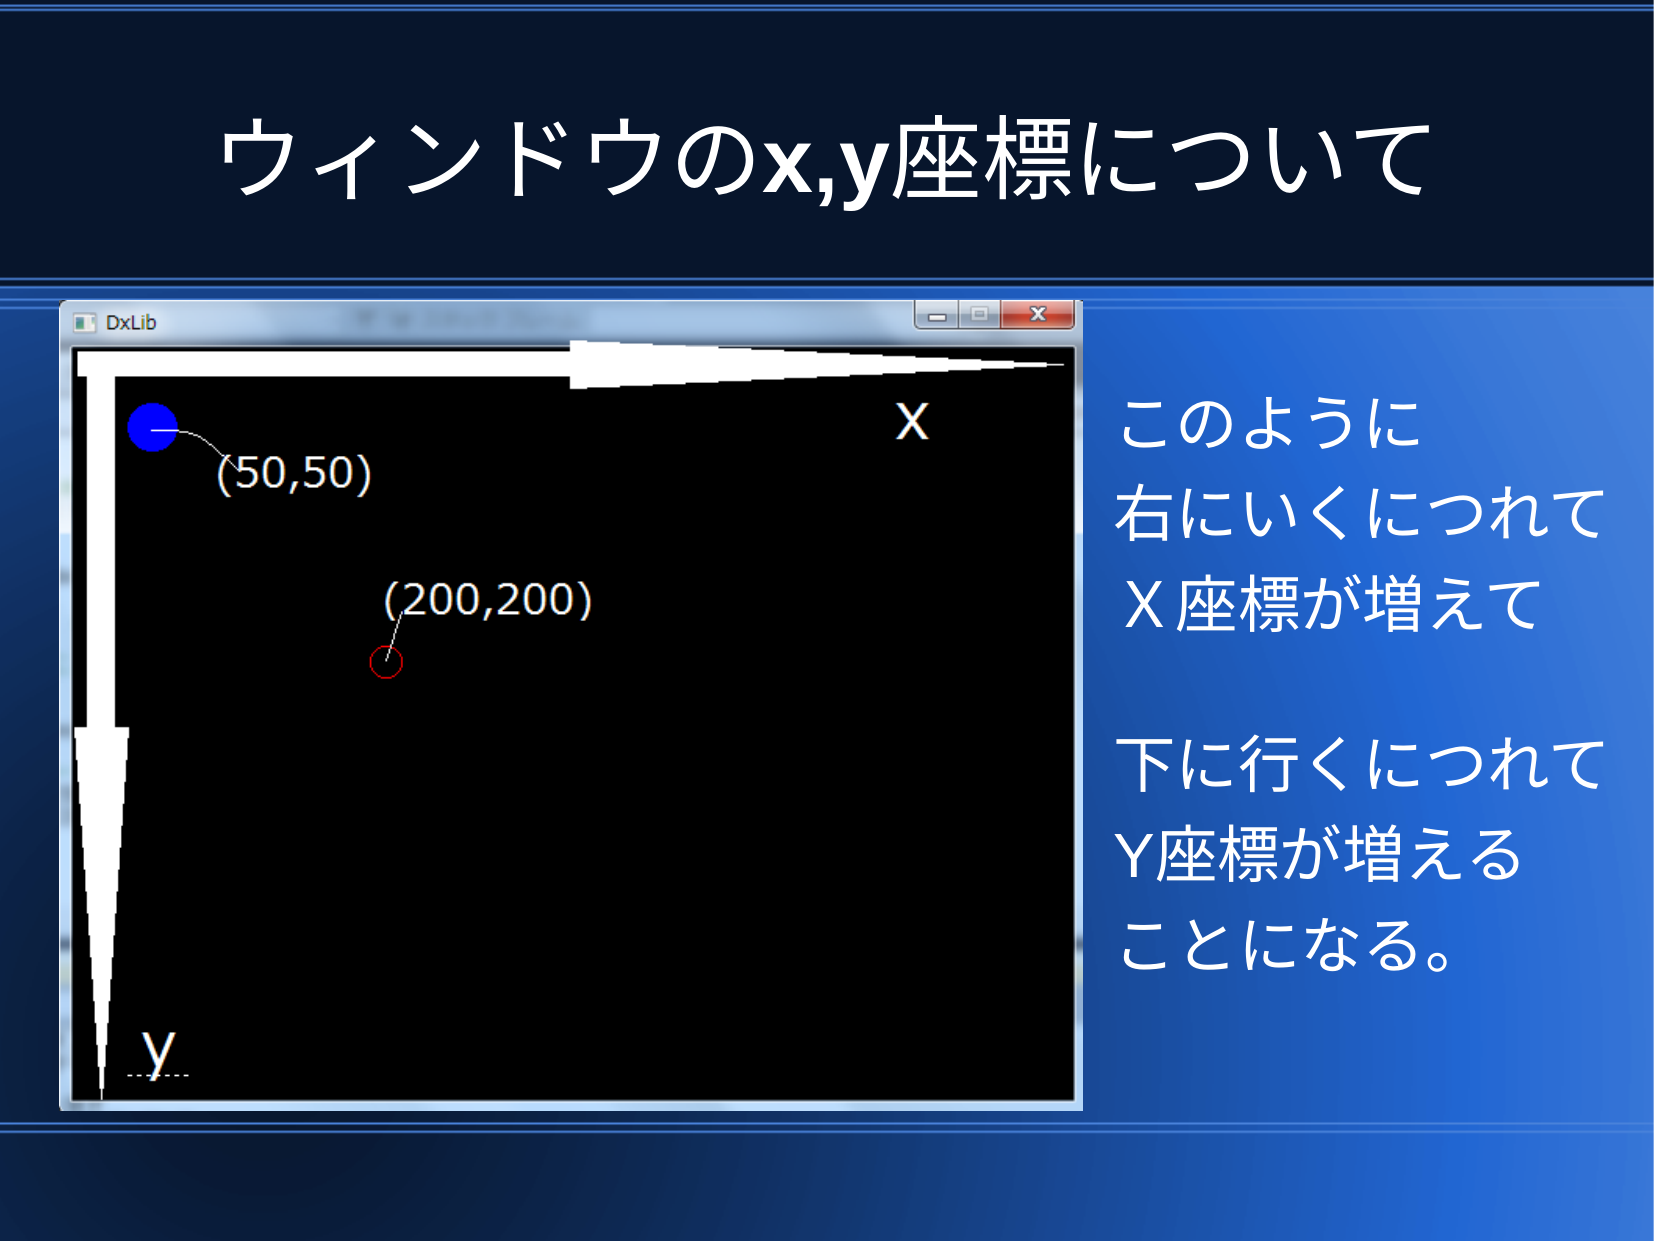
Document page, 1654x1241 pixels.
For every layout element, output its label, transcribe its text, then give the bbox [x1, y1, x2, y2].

text_box このように 右にいくにつれて Ｘ座標が増えて 下に行くにつれて Y座標が増える ことになる。 [1098, 366, 1586, 833]
picture [0, 0, 1654, 1241]
title ウィンドウのx,y座標について [82, 49, 1571, 257]
